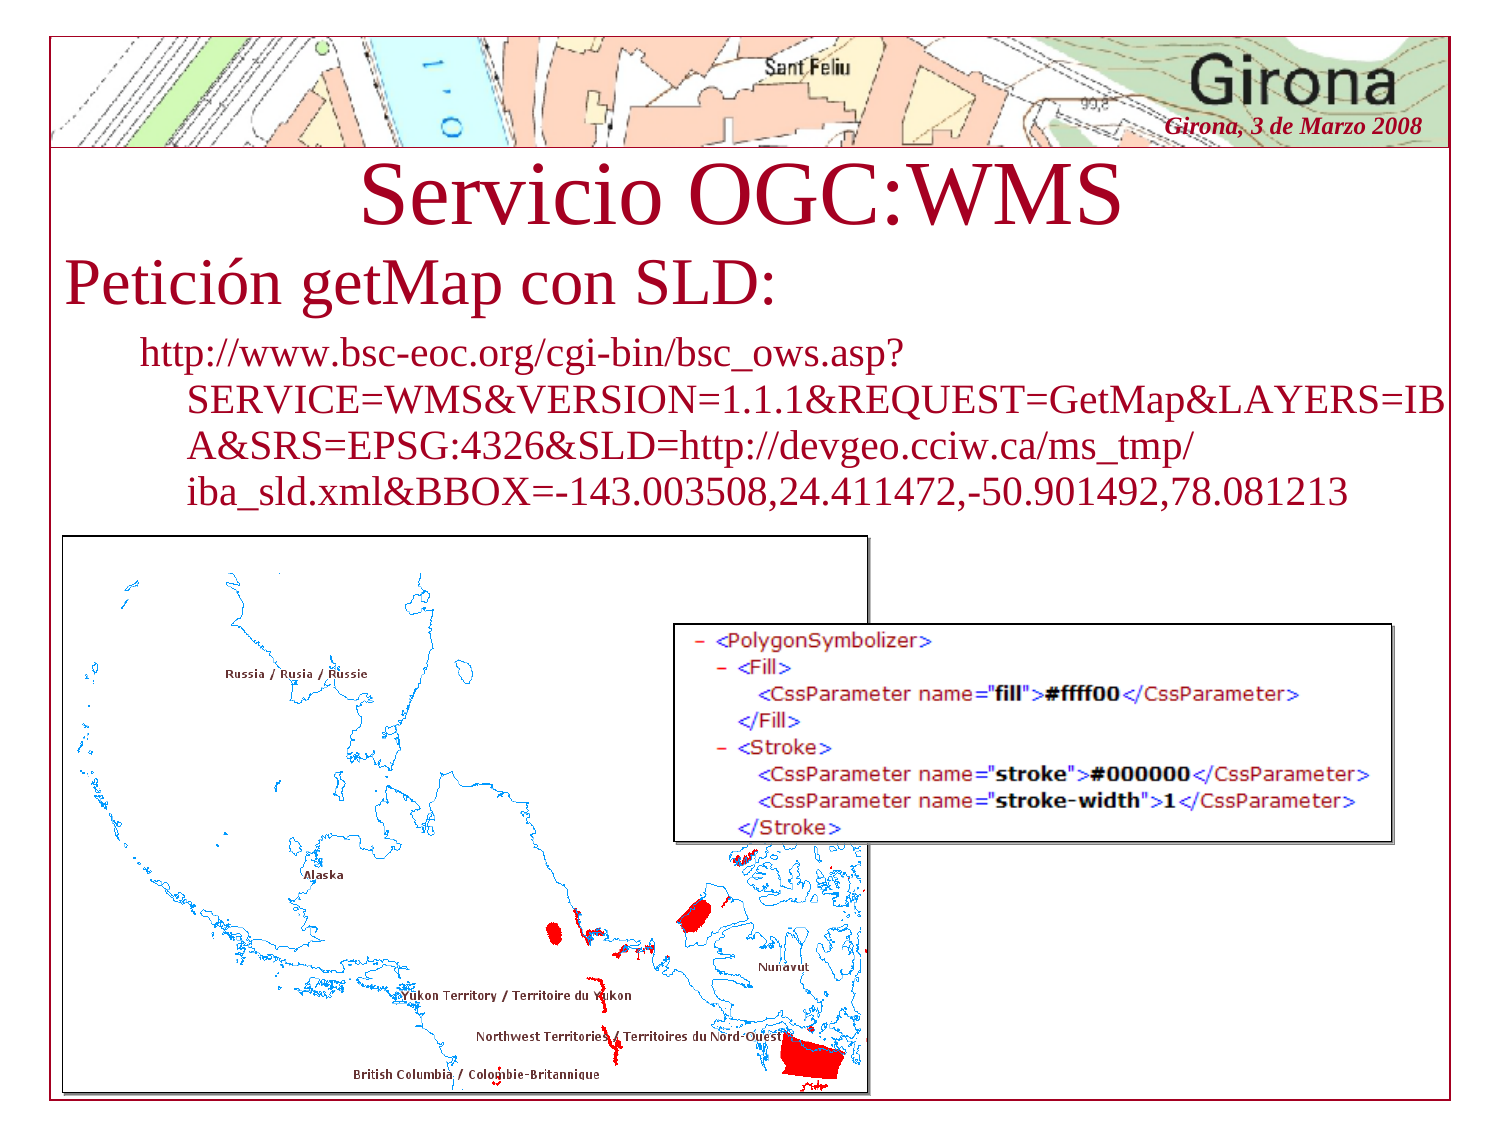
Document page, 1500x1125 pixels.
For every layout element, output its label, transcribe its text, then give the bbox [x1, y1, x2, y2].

picture [51, 37, 1448, 147]
title Servicio OGC:WMS [111, 131, 1374, 237]
picture [1338, 124, 1348, 131]
picture [63, 536, 867, 1092]
picture [675, 624, 1391, 841]
picture [1310, 120, 1316, 131]
list Petición getMap con SLD: http://www.bsc-eoc.org/cgi-bin/bsc_ows.asp?SERVICE=WMS&VERSION=1.1.1&REQUEST=GetMap&LAYERS=IBA&SRS=EPSG:4326&SLD=http://devgeo.cciw.ca/ms_tmp/iba_sld.xml&BBOX=-143.003508,24.411472,-50.901492,78.081213 [50, 237, 1463, 1051]
